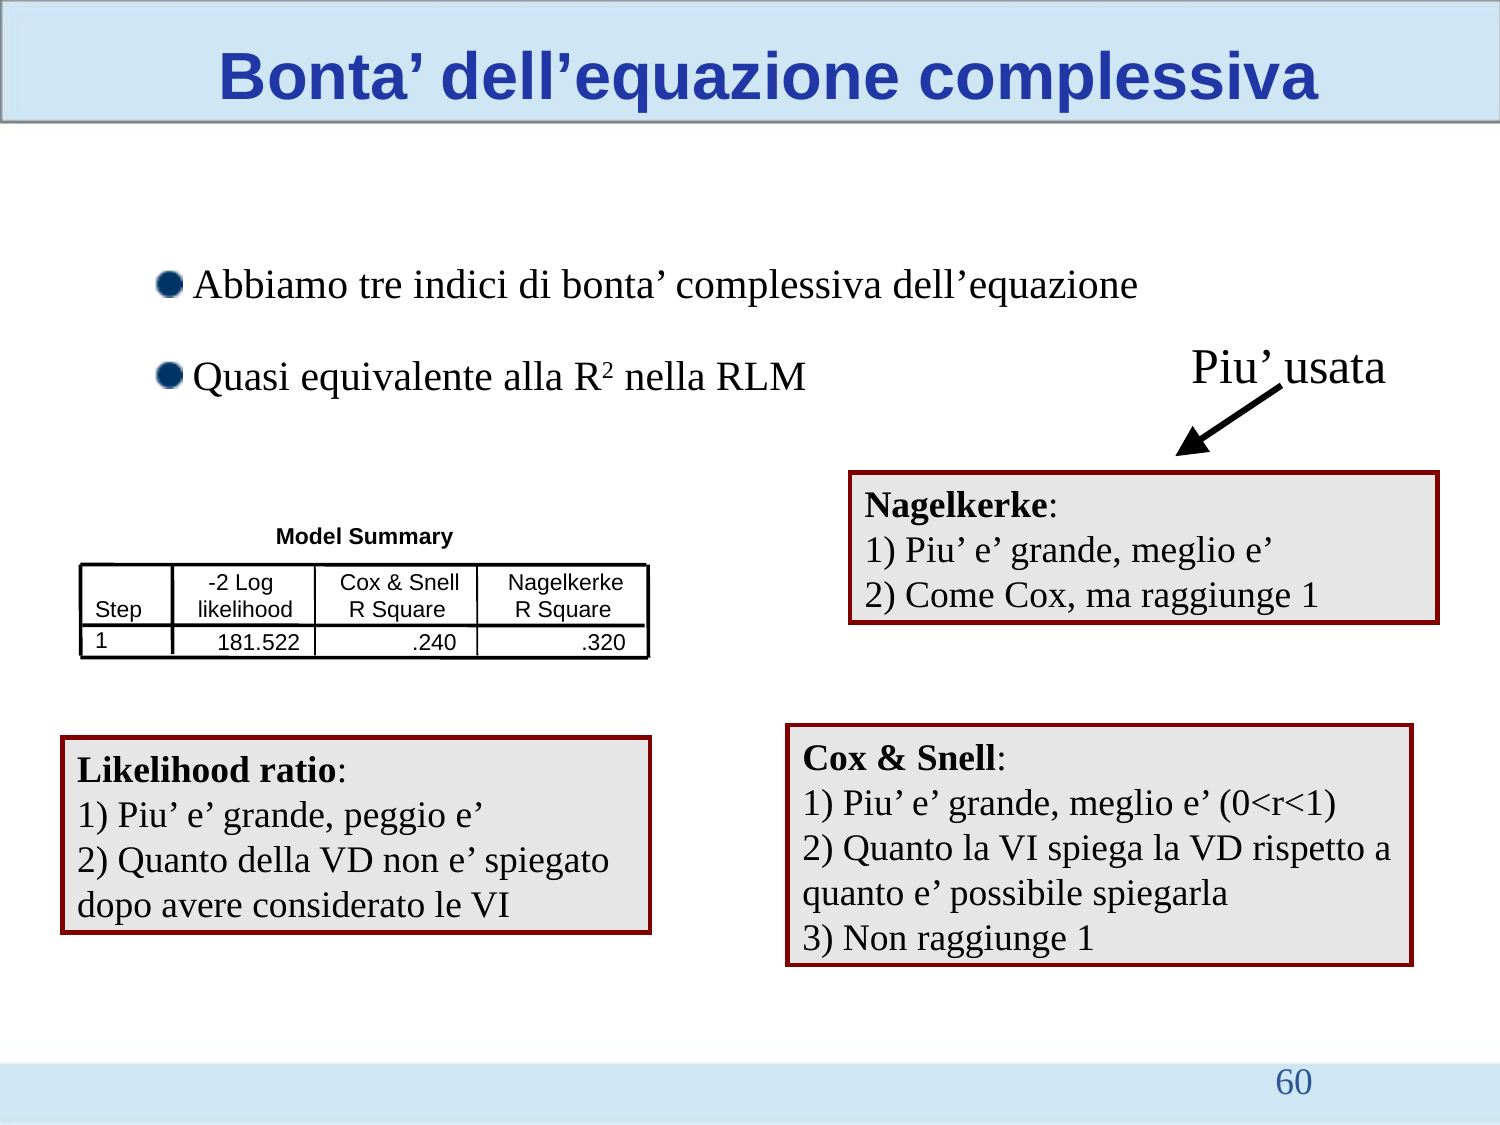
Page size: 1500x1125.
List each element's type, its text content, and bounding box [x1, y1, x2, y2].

text_box [62, 499, 667, 676]
text_box Likelihood ratio: 1) Piu’ e’ grande, peggio e’ 2) Quanto della VD non e’ spiegato dopo avere considerato le VI [62, 737, 650, 933]
text_box Piu’ usata [1177, 326, 1402, 402]
picture [0, 0, 1500, 1125]
text_box Nagelkerke [507, 567, 624, 596]
text_box Nagelkerke: 1) Piu’ e’ grande, meglio e’ 2) Come Cox, ma raggiunge 1 [849, 472, 1438, 623]
text_box .320 [581, 628, 627, 655]
text_box Cox & Snell: 1) Piu’ e’ grande, meglio e’ (0<r<1) 2) Quanto la VI spiega la VD rispetto a quanto e’ possibile spiegarla 3) Non raggiunge 1 [787, 724, 1412, 965]
text_box R Square [348, 595, 446, 623]
title Bonta’ dell’equazione complessiva [174, 22, 1363, 123]
text_box Abbiamo tre indici di bonta’ complessiva dell’equazione Quasi equivalente alla R2 nella RLM [137, 249, 1363, 407]
text_box .240 [412, 628, 457, 655]
slide_number [1074, 1024, 1425, 1103]
text_box Model Summary [275, 521, 454, 550]
text_box likelihood [197, 595, 294, 623]
text_box 181.522 [217, 628, 301, 655]
text_box Step [94, 595, 143, 623]
text_box Cox & Snell [340, 567, 460, 596]
text_box R Square [514, 595, 612, 623]
text_box 1 [95, 628, 108, 653]
text_box -2 Log [208, 567, 274, 595]
